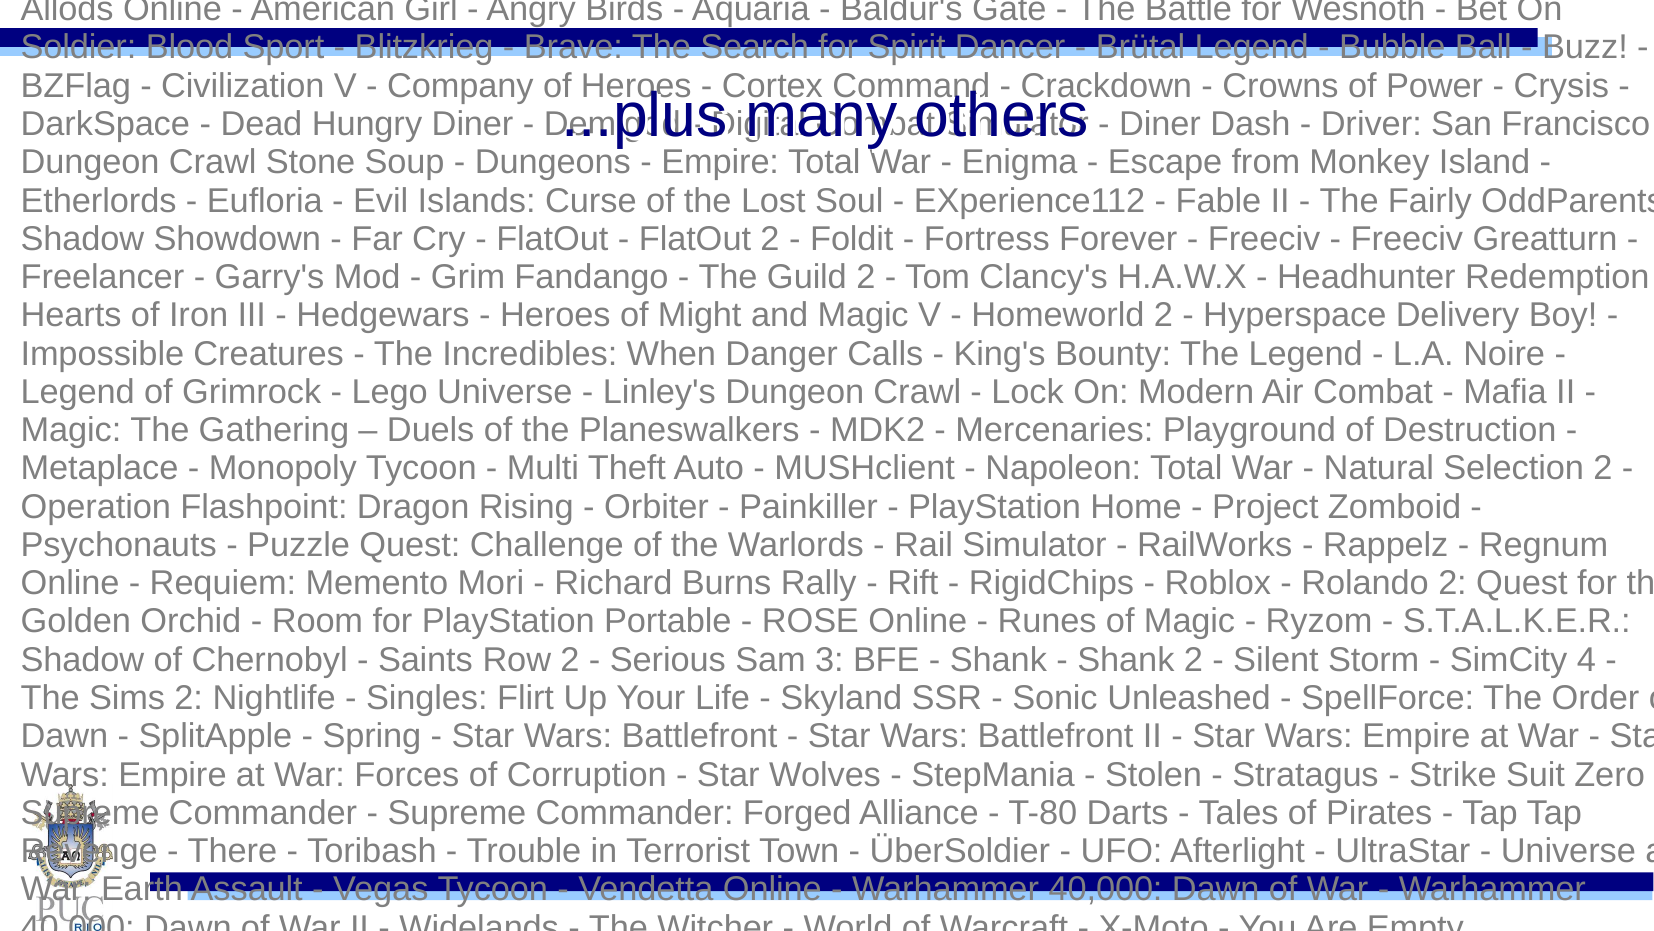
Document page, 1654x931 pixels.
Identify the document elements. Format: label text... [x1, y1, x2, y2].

title ...plus many others [37, 37, 1613, 193]
text_box Allods Online - American Girl - Angry Birds - Aquaria - Baldur's Gate - The Battle for Wesnoth - Bet On Soldier: Blood Sport - Blitzkrieg - Brave: The Search for Spirit Dancer - Brütal Legend - Bubble Ball - Buzz! - BZFlag - Civilization V - Company of Heroes - Cortex Command - Crackdown - Crowns of Power - Crysis - DarkSpace - Dead Hungry Diner - Demigod - Digital Combat Simulator - Diner Dash - Driver: San Francisco - Dungeon Crawl Stone Soup - Dungeons - Empire: Total War - Enigma - Escape from Monkey Island - Etherlords - Eufloria - Evil Islands: Curse of the Lost Soul - EXperience112 - Fable II - The Fairly OddParents: Shadow Showdown - Far Cry - FlatOut - FlatOut 2 - Foldit - Fortress Forever - Freeciv - Freeciv Greatturn - Freelancer - Garry's Mod - Grim Fandango - The Guild 2 - Tom Clancy's H.A.W.X - Headhunter Redemption - Hearts of Iron III - Hedgewars - Heroes of Might and Magic V - Homeworld 2 - Hyperspace Delivery Boy! - Impossible Creatures - The Incredibles: When Danger Calls - King's Bounty: The Legend - L.A. Noire - Legend of Grimrock - Lego Universe - Linley's Dungeon Crawl - Lock On: Modern Air Combat - Mafia II - Magic: The Gathering – Duels of the Planeswalkers - MDK2 - Mercenaries: Playground of Destruction - Metaplace - Monopoly Tycoon - Multi Theft Auto - MUSHclient - Napoleon: Total War - Natural Selection 2 - Operation Flashpoint: Dragon Rising - Orbiter - Painkiller - PlayStation Home - Project Zomboid - Psychonauts - Puzzle Quest: Challenge of the Warlords - Rail Simulator - RailWorks - Rappelz - Regnum Online - Requiem: Memento Mori - Richard Burns Rally - Rift - RigidChips - Roblox - Rolando 2: Quest for the Golden Orchid - Room for PlayStation Portable - ROSE Online - Runes of Magic - Ryzom - S.T.A.L.K.E.R.: Shadow of Chernobyl - Saints Row 2 - Serious Sam 3: BFE - Shank - Shank 2 - Silent Storm - SimCity 4 - The Sims 2: Nightlife - Singles: Flirt Up Your Life - Skyland SSR - Sonic Unleashed - SpellForce: The Order of Dawn - SplitApple - Spring - Star Wars: Battlefront - Star Wars: Battlefront II - Star Wars: Empire at War - Star Wars: Empire at War: Forces of Corruption - Star Wolves - StepMania - Stolen - Stratagus - Strike Suit Zero - Supreme Commander - Supreme Commander: Forged Alliance - T-80 Darts - Tales of Pirates - Tap Tap Revenge - There - Toribash - Trouble in Terrorist Town - ÜberSoldier - UFO: Afterlight - UltraStar - Universe at War: Earth Assault - Vegas Tycoon - Vendetta Online - Warhammer 40,000: Dawn of War - Warhammer 40,000: Dawn of War II - Widelands - The Witcher - World of Warcraft - X-Moto - You Are Empty [5, 0, 1654, 931]
